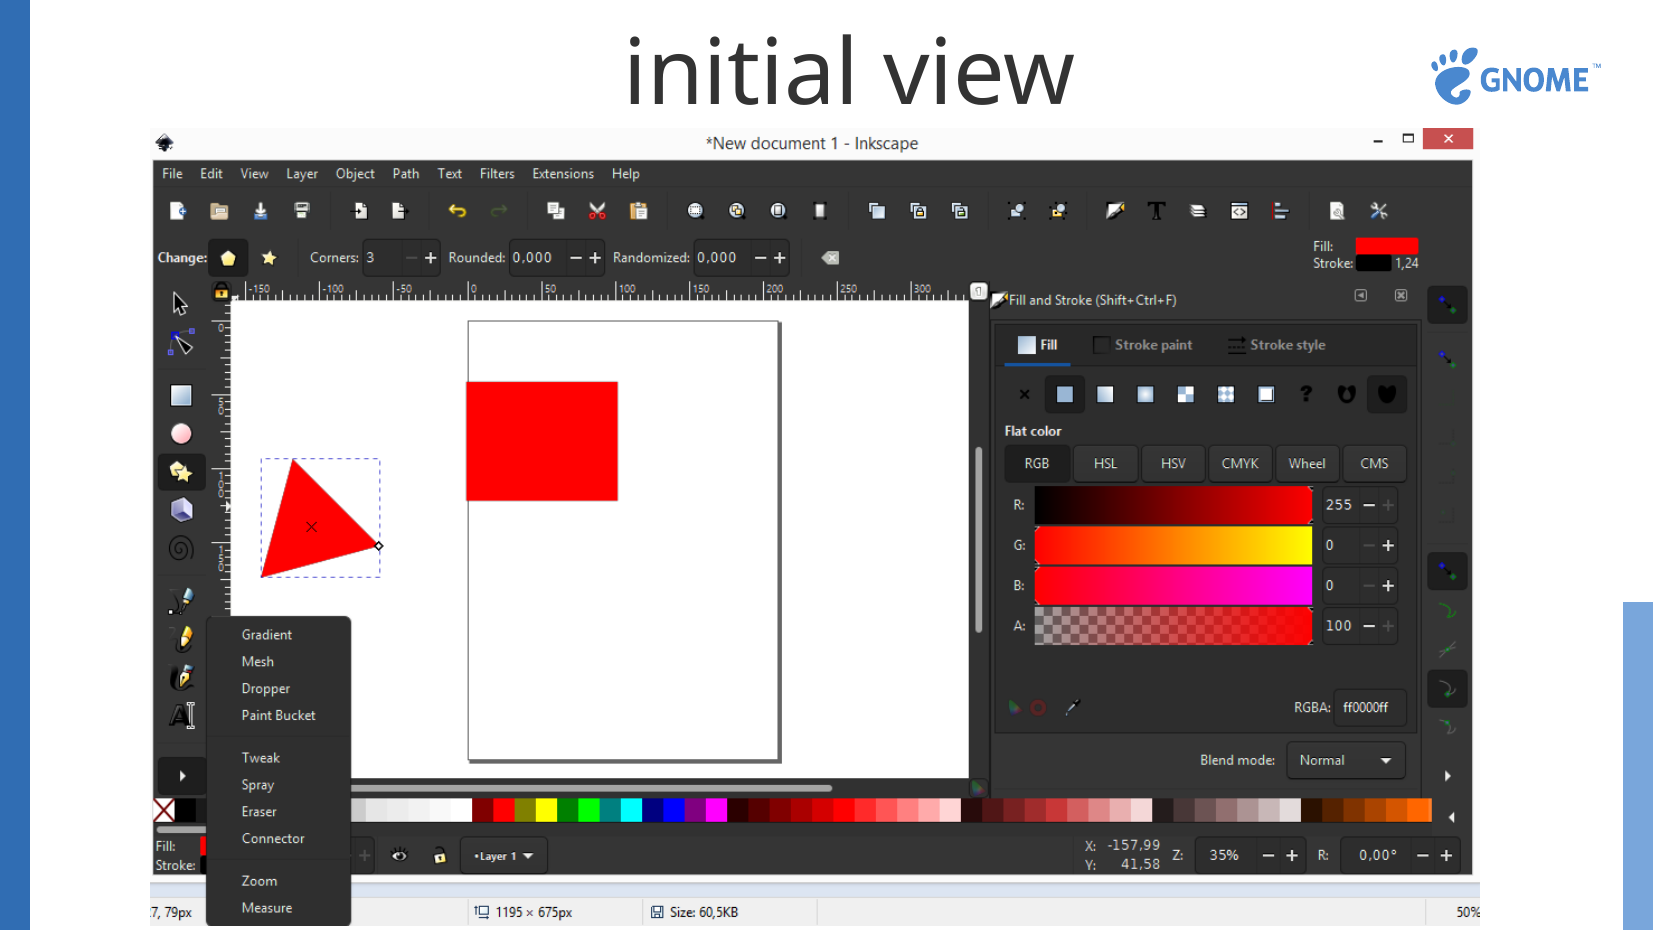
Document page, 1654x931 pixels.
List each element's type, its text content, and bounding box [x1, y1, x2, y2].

picture [150, 128, 1480, 927]
title initial view [514, 0, 1186, 128]
